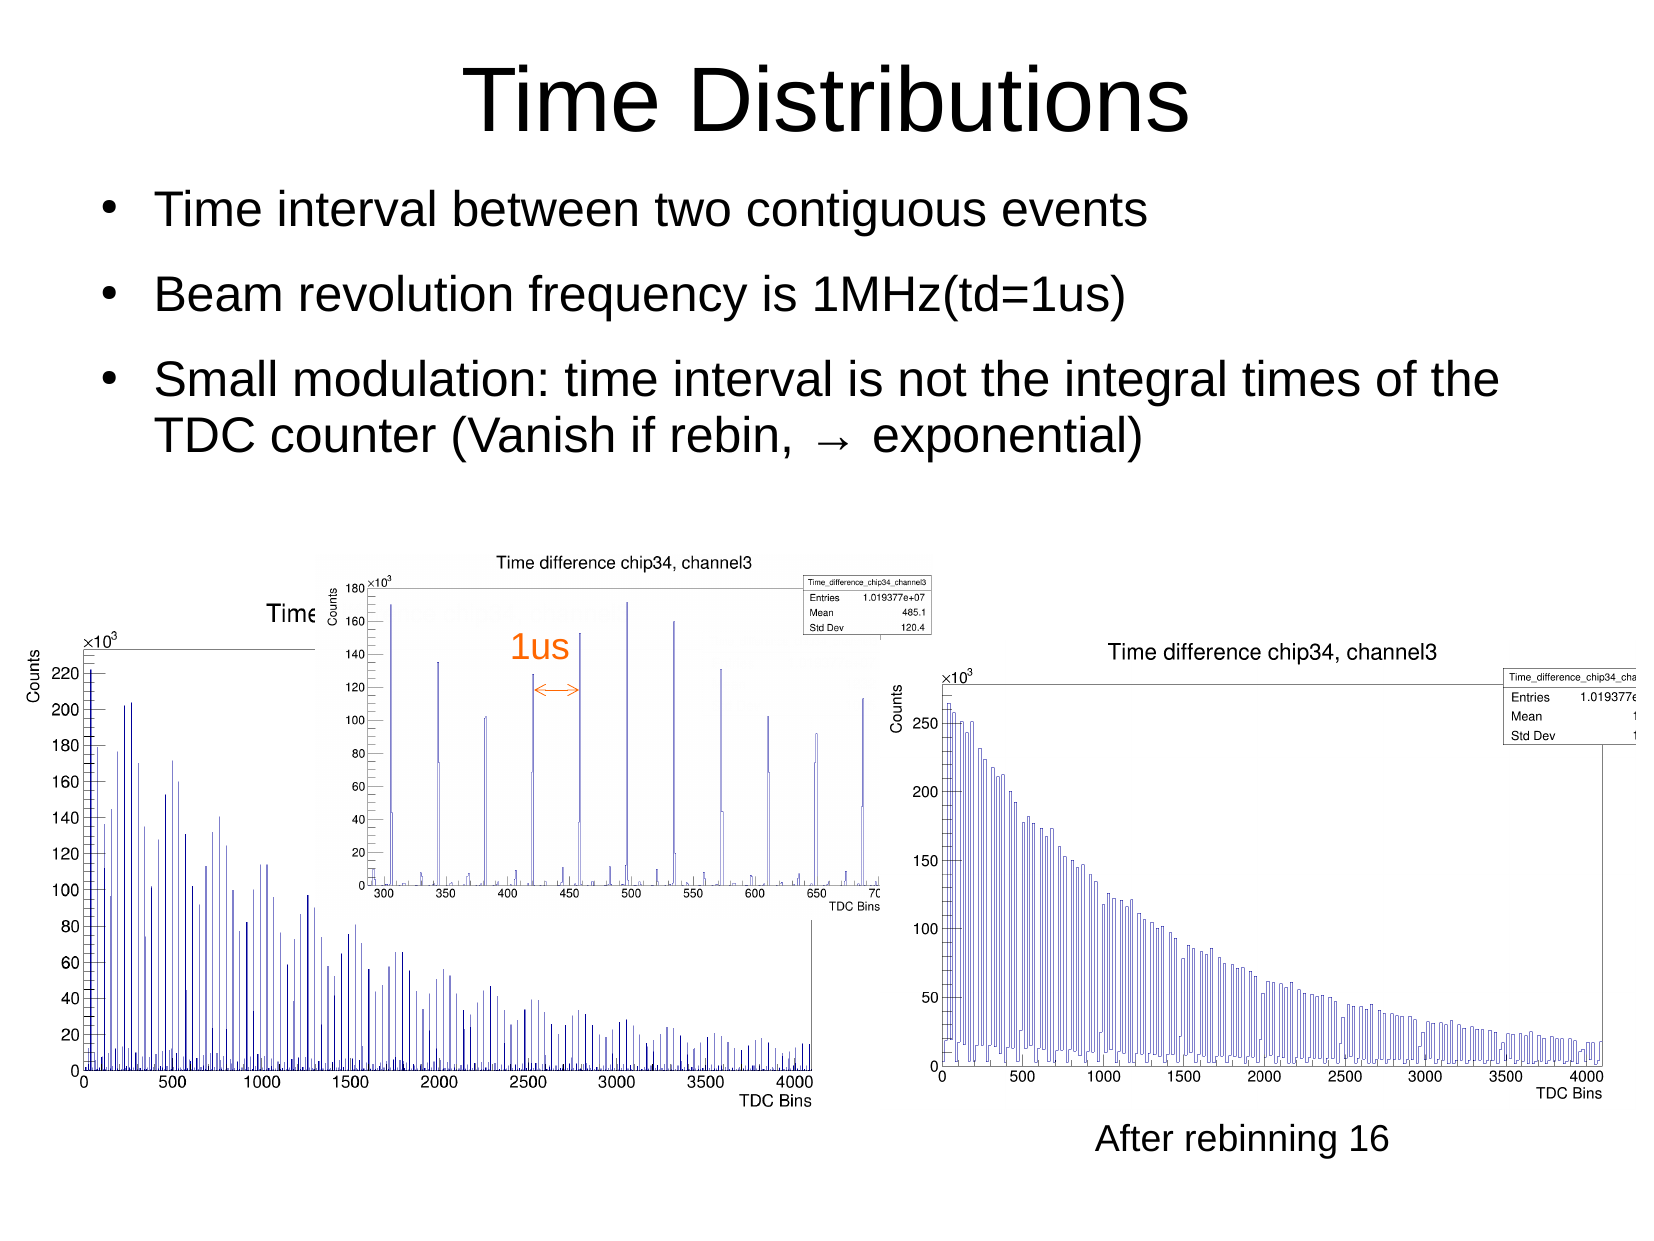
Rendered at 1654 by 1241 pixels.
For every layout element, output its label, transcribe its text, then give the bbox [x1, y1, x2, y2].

text_box After rebinning 16 [1080, 1110, 1486, 1167]
picture [13, 554, 1636, 1121]
title Time Distributions [82, 48, 1571, 152]
list Time interval between two contiguous events Beam revolution frequency is 1MHz(td=1us) Small modulation: time interval is not the integral times of the TDC counter (Vanish if rebin, → exponential) [82, 180, 1571, 640]
text_box 1us [495, 618, 631, 676]
